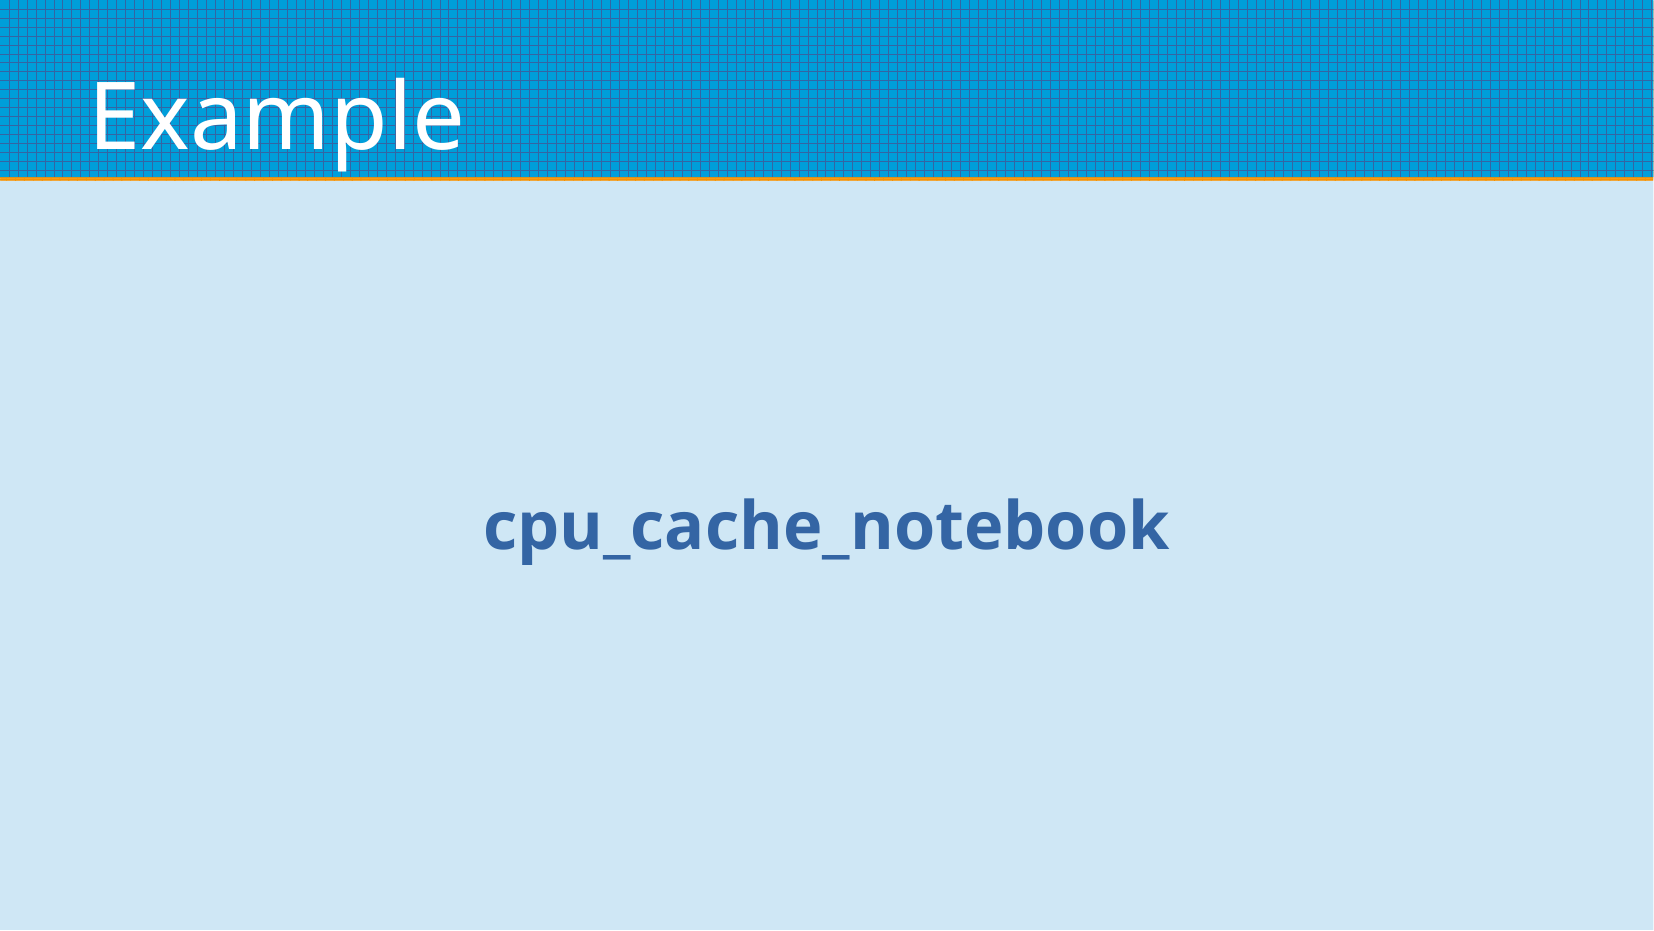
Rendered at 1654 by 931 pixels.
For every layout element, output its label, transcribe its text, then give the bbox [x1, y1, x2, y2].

subtitle cpu_cache_notebook [88, 236, 1565, 813]
title Example [88, 14, 1565, 178]
